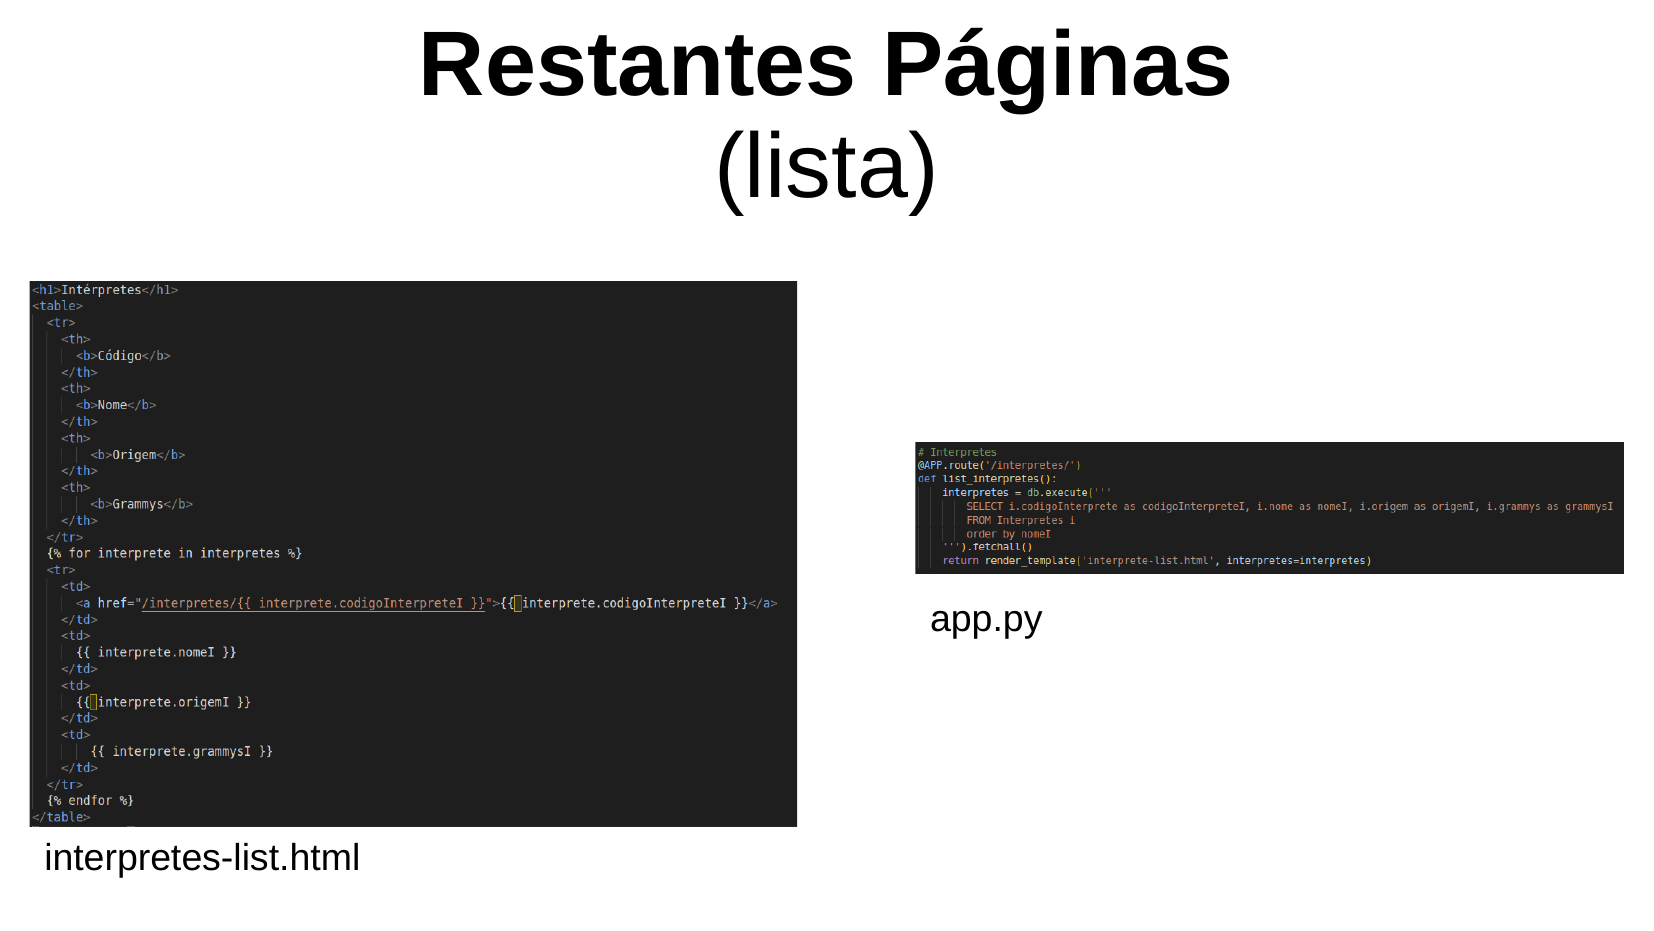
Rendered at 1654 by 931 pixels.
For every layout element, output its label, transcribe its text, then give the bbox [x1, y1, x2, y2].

picture [29, 281, 798, 827]
text_box app.py [915, 590, 1241, 648]
title Restantes Páginas (lista) [82, 12, 1571, 218]
text_box interpretes-list.html [29, 829, 473, 928]
picture [915, 442, 1624, 574]
